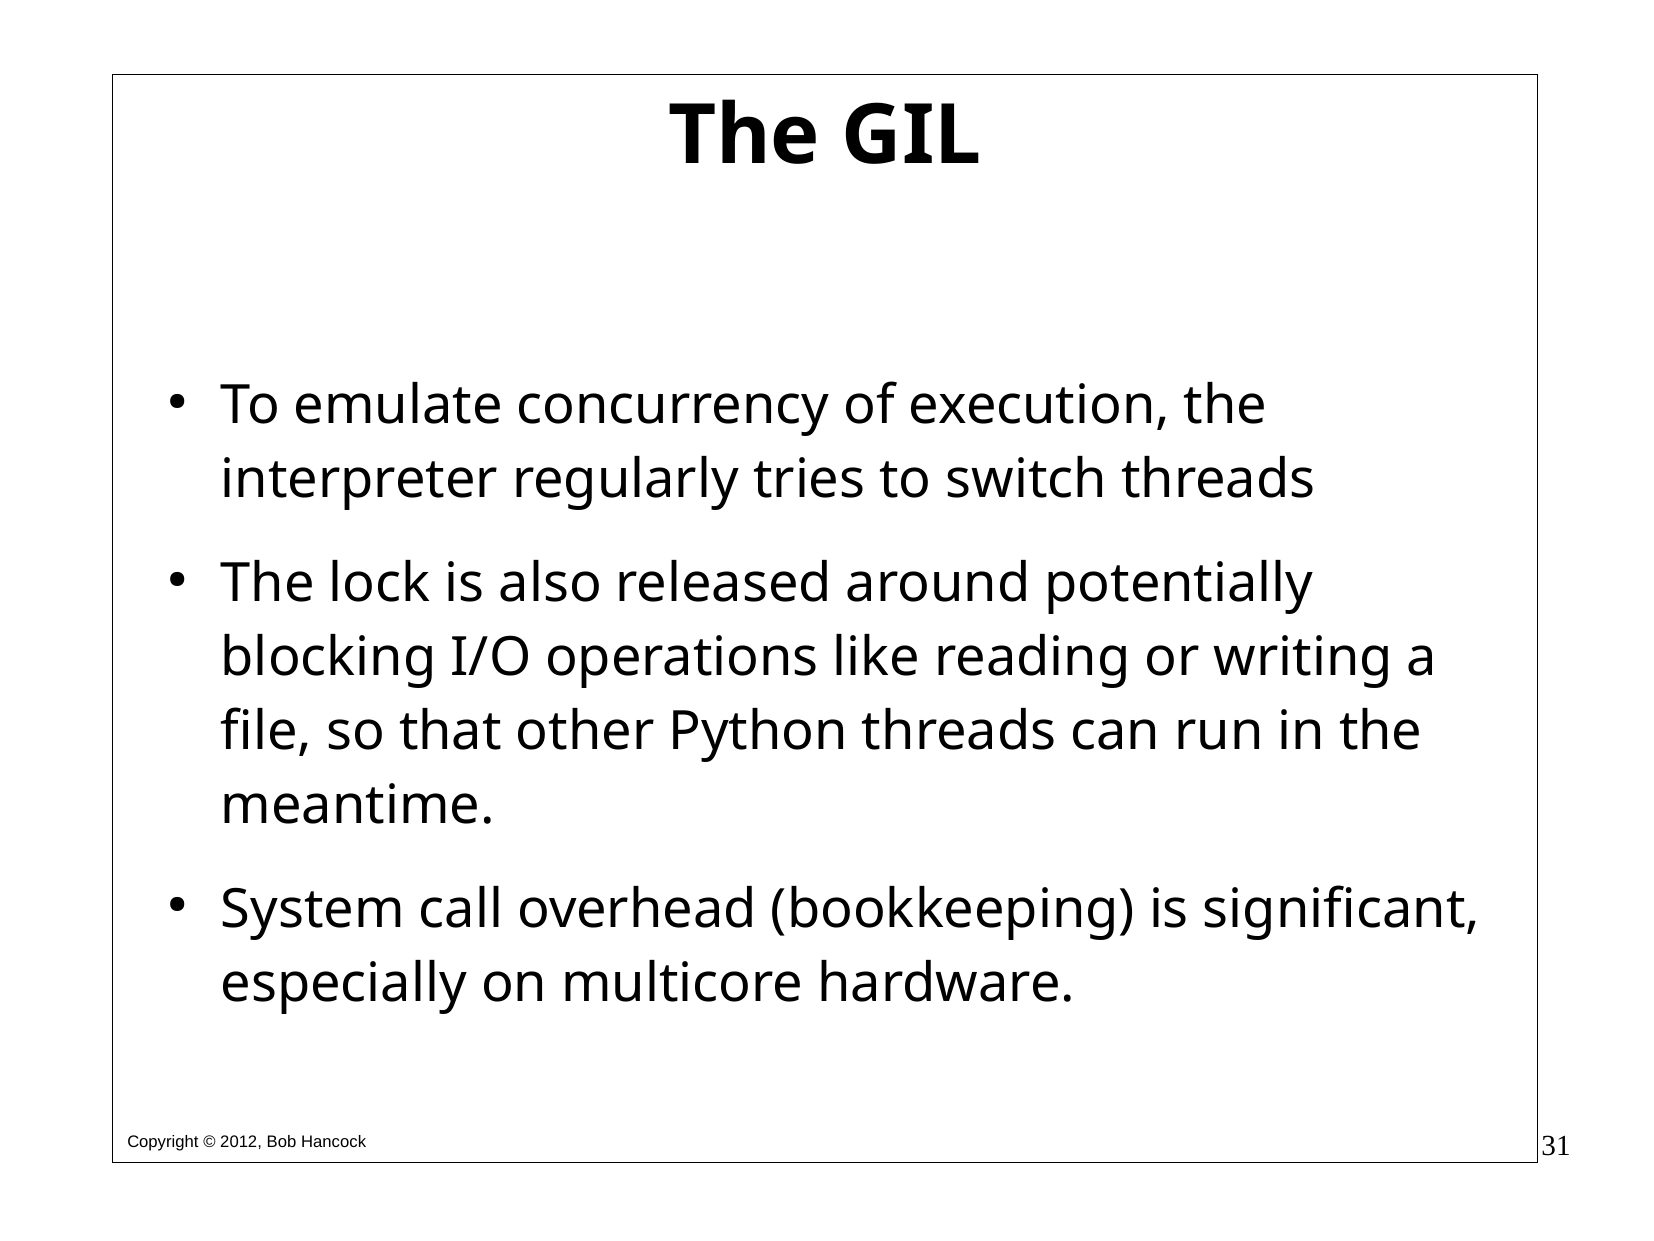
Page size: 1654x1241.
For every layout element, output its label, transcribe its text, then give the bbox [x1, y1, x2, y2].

title The GIL [112, 75, 1538, 188]
text_box Copyright © 2012, Bob Hancock [112, 1125, 382, 1159]
list To emulate concurrency of execution, the interpreter regularly tries to switch threads The lock is also released around potentially blocking I/O operations like reading or writing a file, so that other Python threads can run in the meantime. System call overhead (bookkeeping) is significant, especially on multicore hardware. [150, 262, 1501, 1126]
